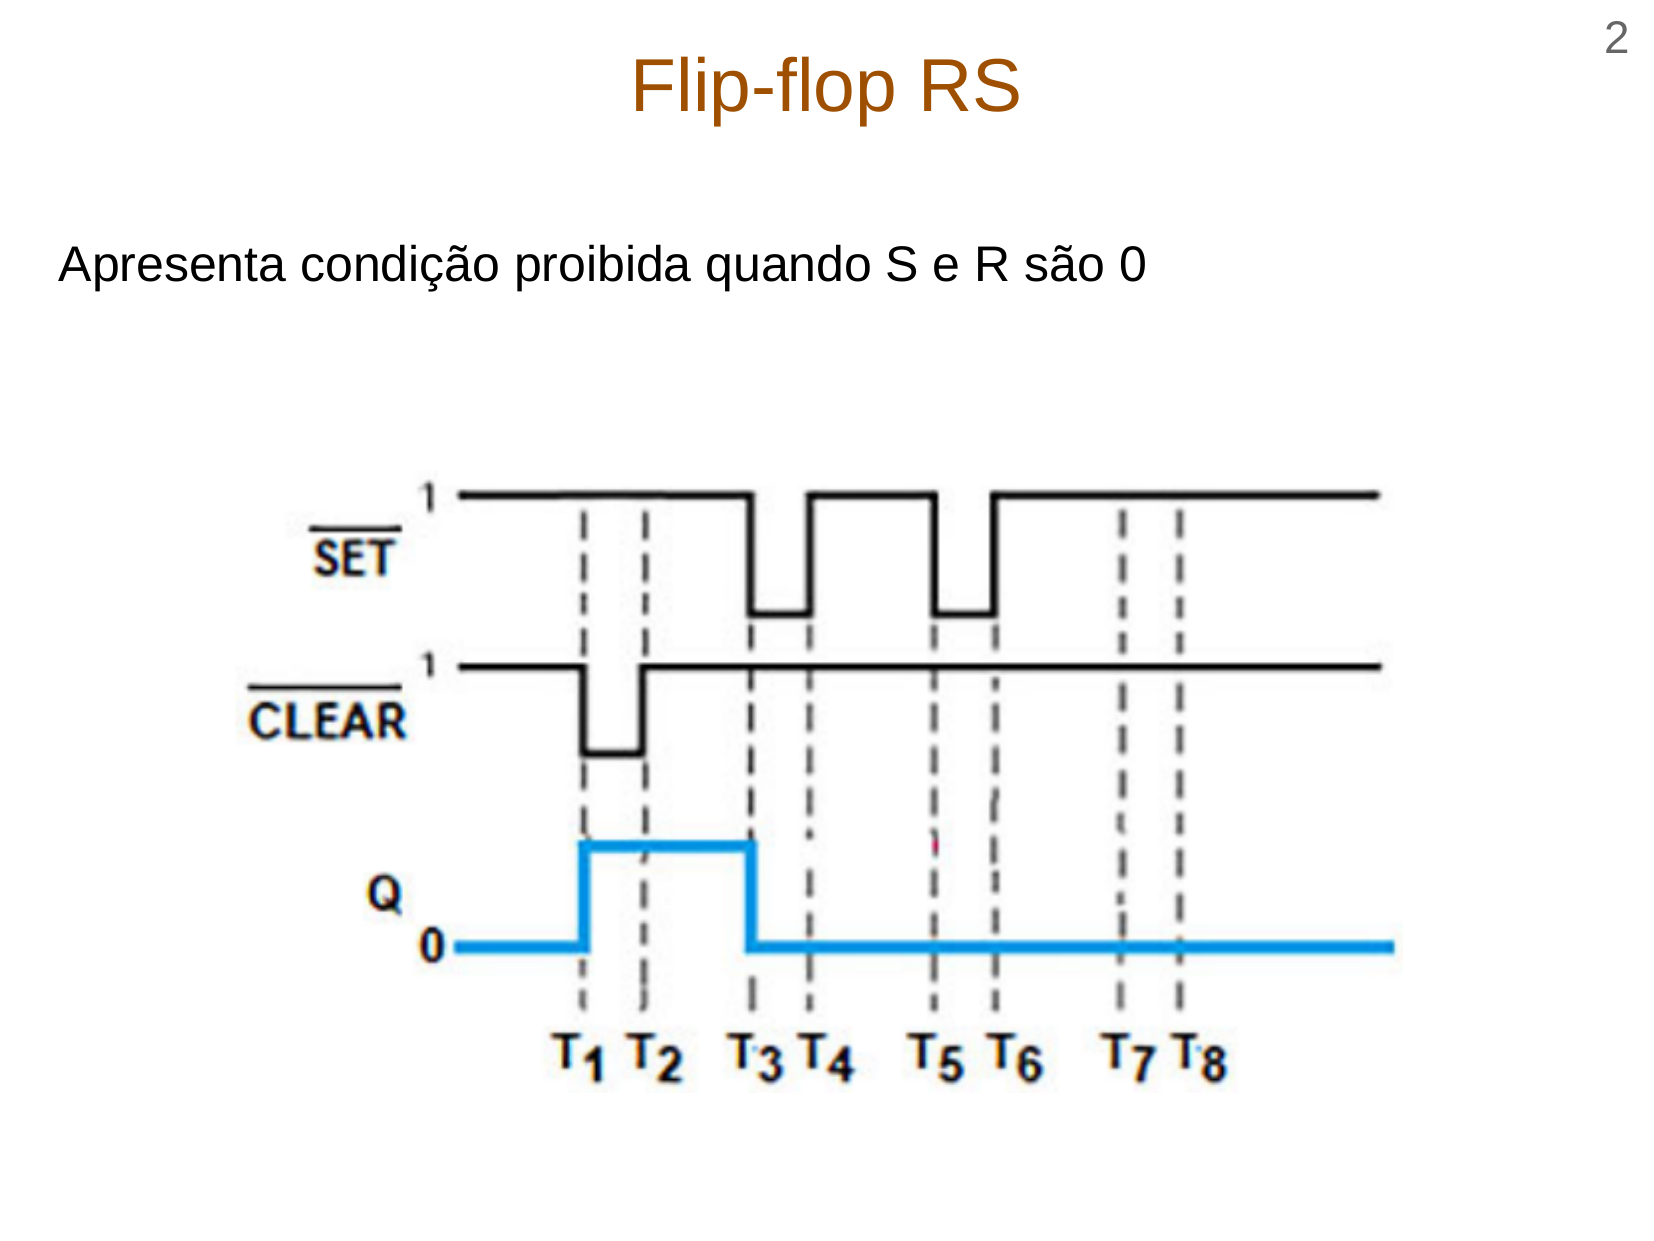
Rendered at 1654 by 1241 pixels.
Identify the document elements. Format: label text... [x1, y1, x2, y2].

list Apresenta condição proibida quando S e R são 0 [59, 236, 1595, 1211]
picture [226, 470, 1403, 1093]
title Flip-flop RS [59, 29, 1595, 148]
